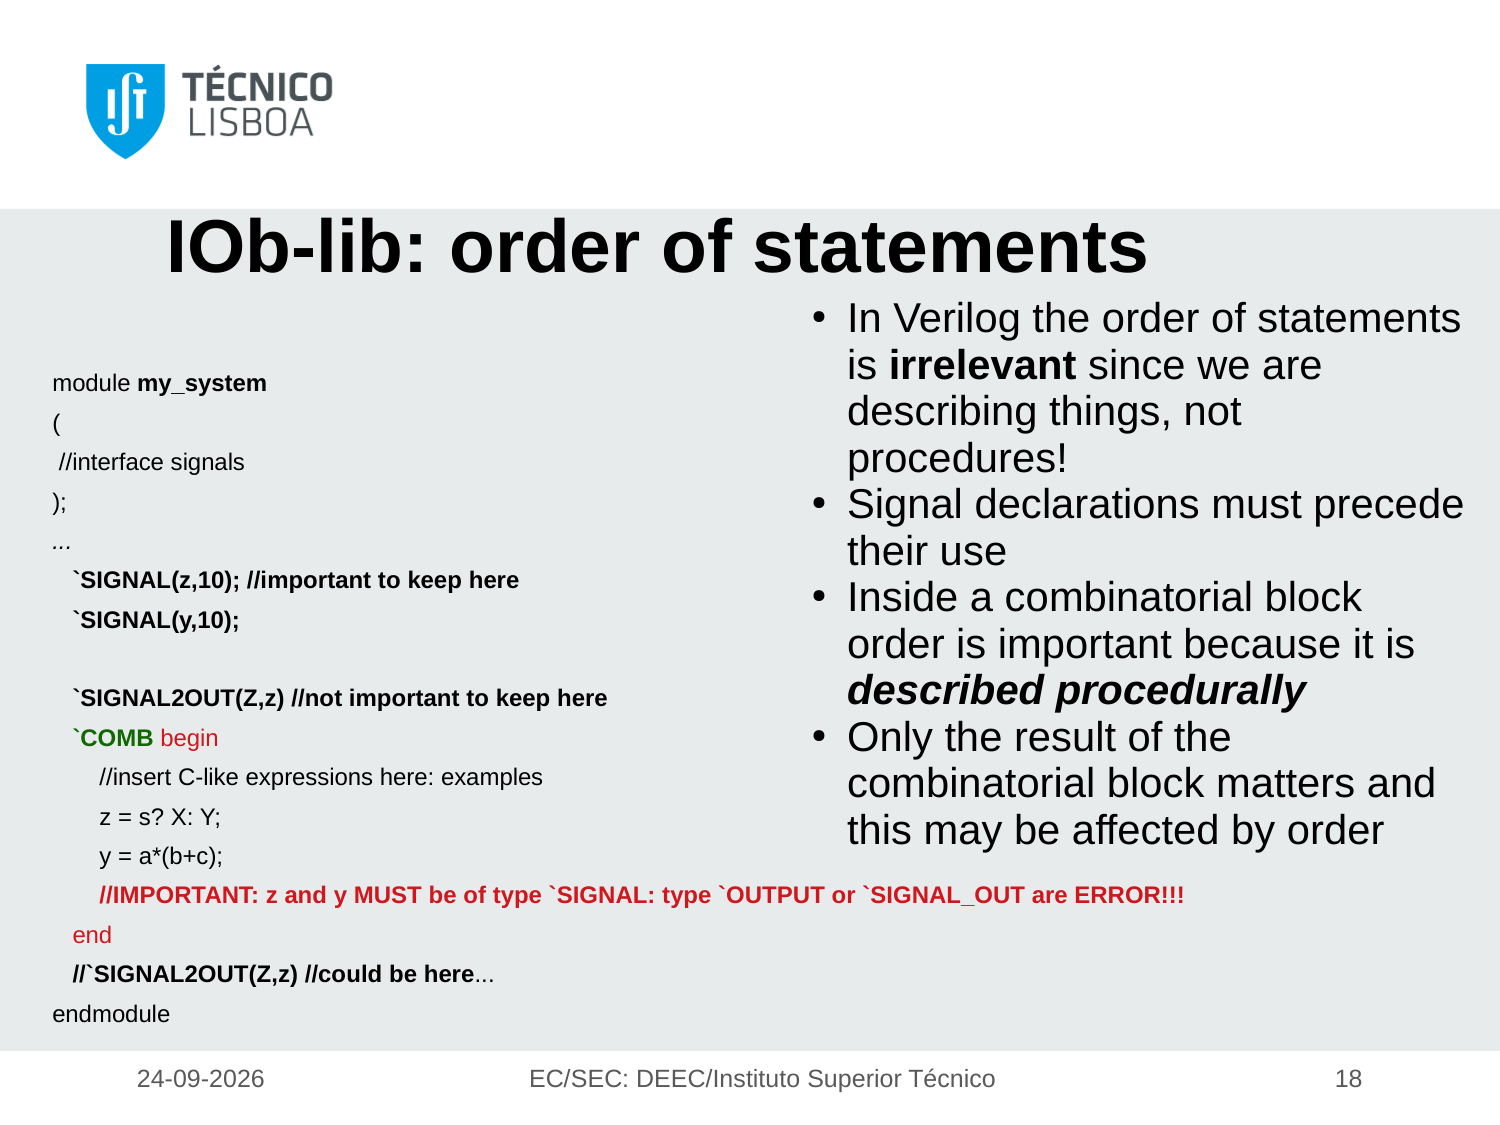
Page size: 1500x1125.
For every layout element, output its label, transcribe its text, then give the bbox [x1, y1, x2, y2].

slide_number <number> [1077, 1052, 1378, 1103]
picture [0, 0, 1500, 1125]
footer EC/SEC: DEEC/Instituto Superior Técnico [512, 1052, 1021, 1103]
list module my_system ( //interface signals ); ... `SIGNAL(z,10); //important to keep here `SIGNAL(y,10); `SIGNAL2OUT(Z,z) //not important to keep here `COMB begin //insert C-like expressions here: examples z = s? X: Y; y = a*(b+c); //IMPORTANT: z and y MUST be of type `SIGNAL: type `OUTPUT or `SIGNAL_OUT are ERROR!!! end //`SIGNAL2OUT(Z,z) //could be here... endmodule [52, 367, 1465, 1030]
slide_number 04-01-2023 [121, 1052, 425, 1103]
text_box In Verilog the order of statements is irrelevant since we are describing things, not procedures! Signal declarations must precede their use Inside a combinatorial block order is important because it is described procedurally Only the result of the combinatorial block matters and this may be affected by order [796, 287, 1486, 861]
title IOb-lib: order of statements [151, 171, 1408, 314]
